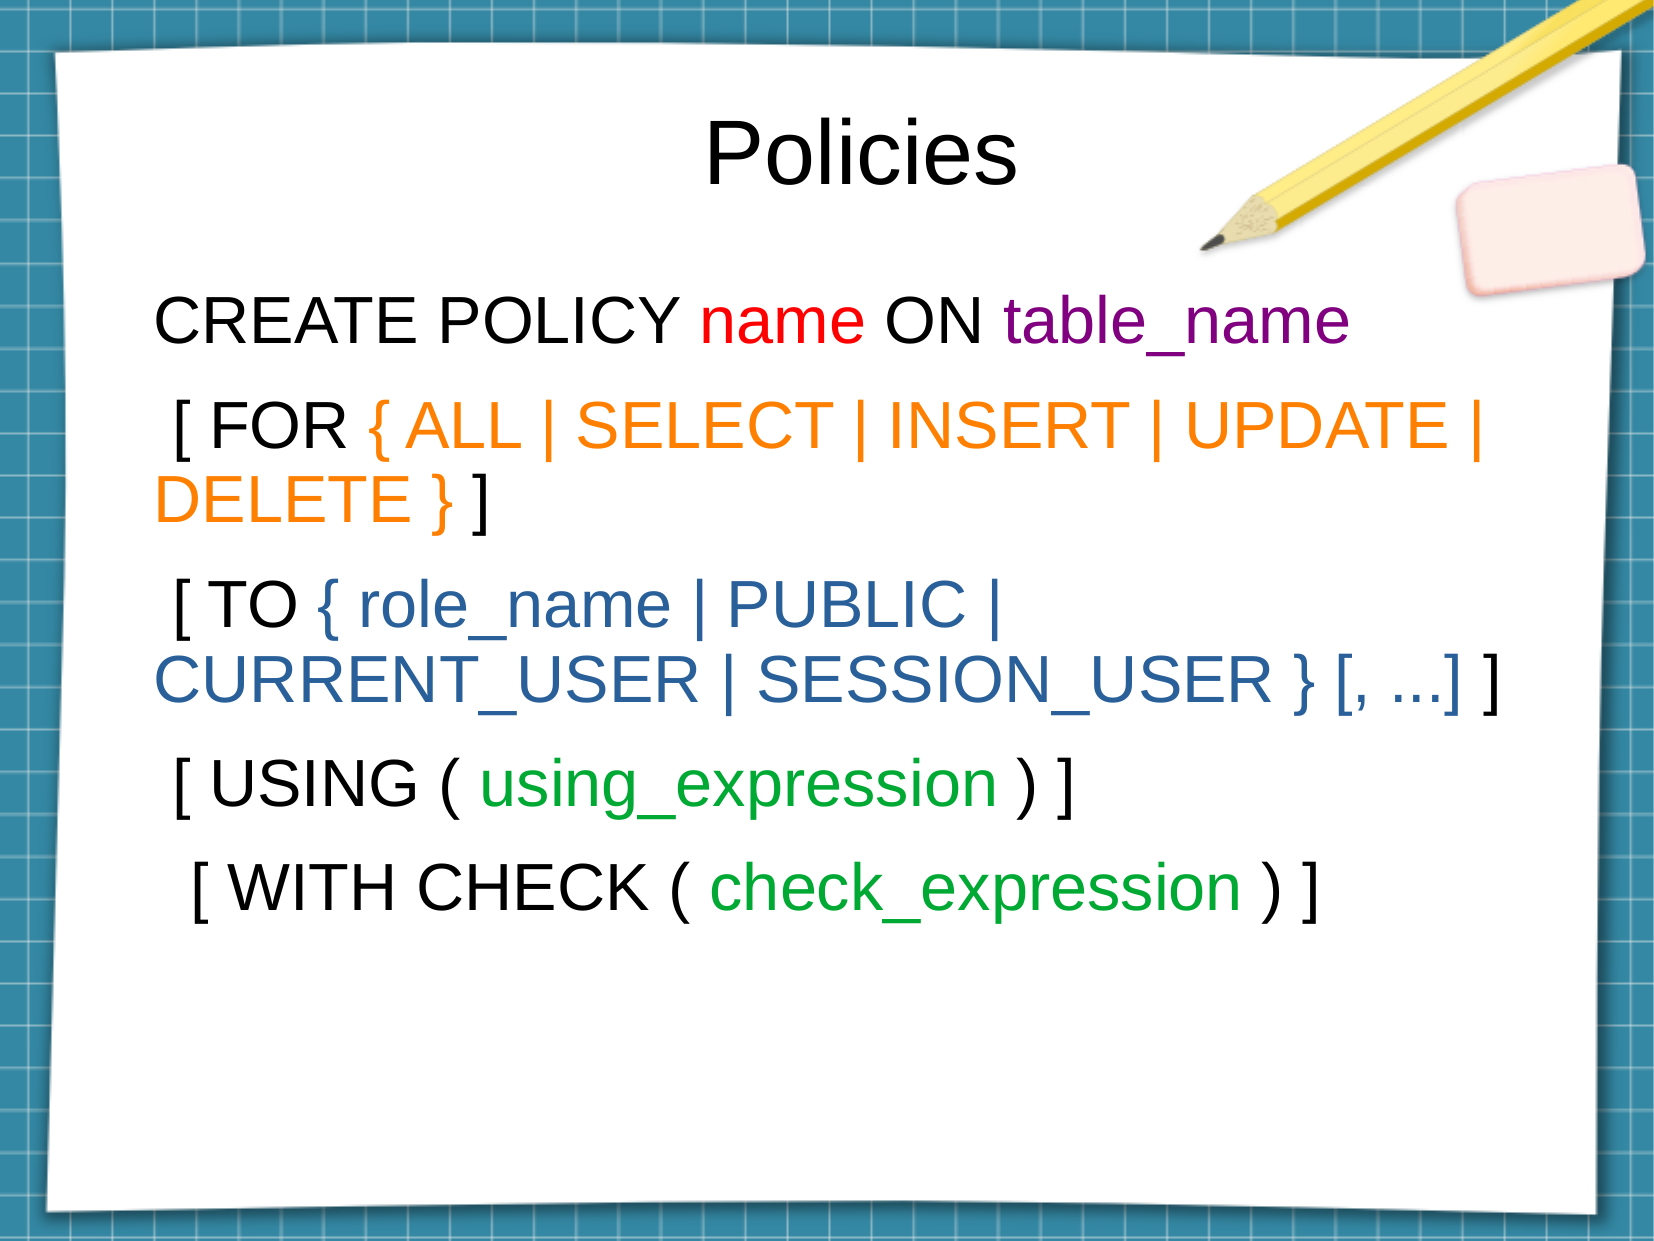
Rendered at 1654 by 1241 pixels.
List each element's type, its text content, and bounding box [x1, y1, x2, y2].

picture [0, 0, 1654, 1241]
list CREATE POLICY name ON table_name [ FOR { ALL | SELECT | INSERT | UPDATE | DELETE } ] [ TO { role_name | PUBLIC | CURRENT_USER | SESSION_USER } [, ...] ] [ USING ( using_expression ) ] [ WITH CHECK ( check_expression ) ] [82, 283, 1571, 1003]
title Policies [82, 49, 1571, 257]
